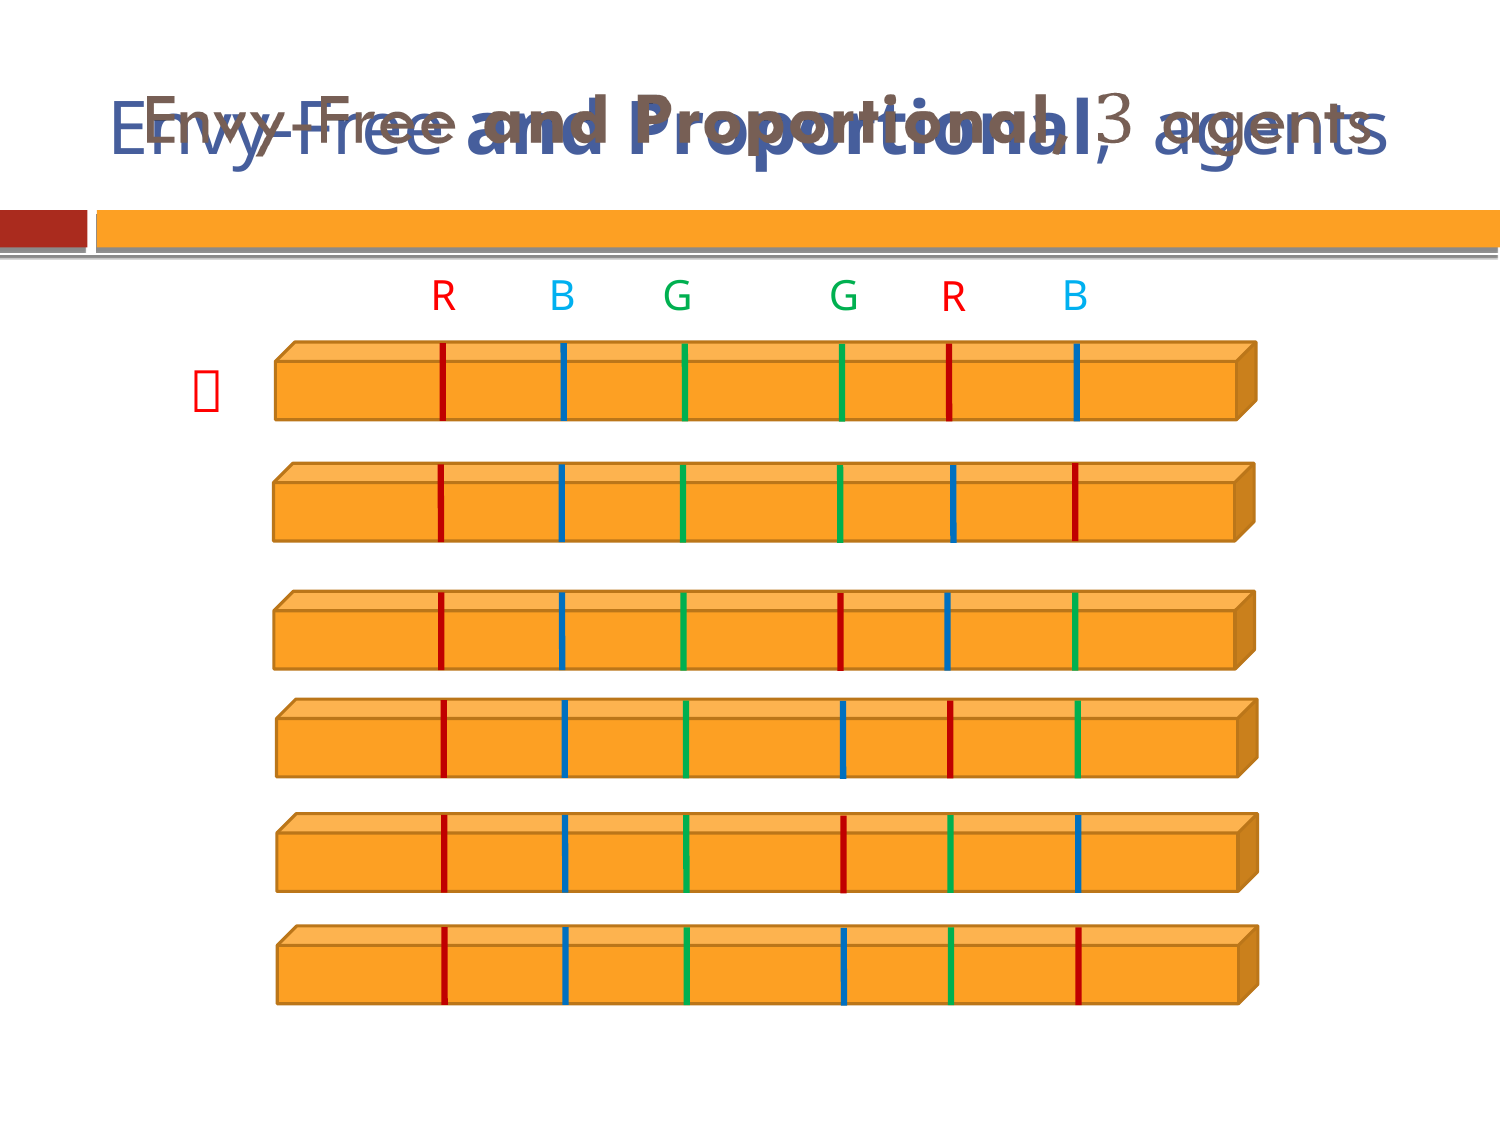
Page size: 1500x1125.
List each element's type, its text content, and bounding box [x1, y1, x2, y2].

text_box [446, 362, 560, 420]
text_box [567, 362, 681, 420]
text_box [690, 834, 840, 891]
text_box [1080, 343, 1256, 420]
text_box [274, 611, 438, 669]
text_box [444, 483, 558, 541]
text_box [1082, 815, 1258, 892]
text_box [445, 611, 559, 669]
text_box [565, 483, 679, 541]
text_box [844, 611, 944, 669]
text_box [1081, 700, 1258, 777]
text_box [951, 611, 1072, 669]
text_box R [925, 262, 981, 328]
text_box [568, 719, 682, 777]
text_box [847, 719, 947, 777]
text_box [273, 483, 437, 541]
text_box  [175, 346, 290, 432]
text_box [955, 946, 1075, 1004]
text_box G [813, 261, 874, 327]
text_box [277, 834, 441, 891]
text_box [844, 483, 950, 541]
text_box [847, 946, 947, 1004]
text_box [687, 611, 837, 669]
text_box [957, 483, 1072, 541]
text_box [687, 483, 837, 541]
text_box [1079, 464, 1255, 542]
text_box [954, 834, 1075, 891]
text_box [93, 43, 1431, 206]
text_box B [1046, 261, 1104, 327]
text_box G [647, 261, 708, 327]
text_box [847, 834, 947, 891]
text_box [846, 362, 946, 420]
text_box [569, 834, 683, 891]
text_box [1079, 592, 1255, 670]
text_box [689, 362, 838, 420]
text_box [448, 834, 562, 891]
text_box R [415, 261, 472, 327]
text_box [290, 362, 439, 420]
text_box [566, 611, 680, 669]
text_box [276, 719, 440, 777]
text_box [690, 946, 840, 1004]
text_box [569, 946, 683, 1004]
text_box [953, 362, 1073, 420]
text_box [1082, 927, 1258, 1004]
text_box [954, 719, 1074, 777]
text_box [447, 719, 561, 777]
text_box [690, 719, 839, 777]
text_box [448, 946, 562, 1004]
text_box B [533, 261, 591, 327]
text_box [277, 946, 441, 1004]
